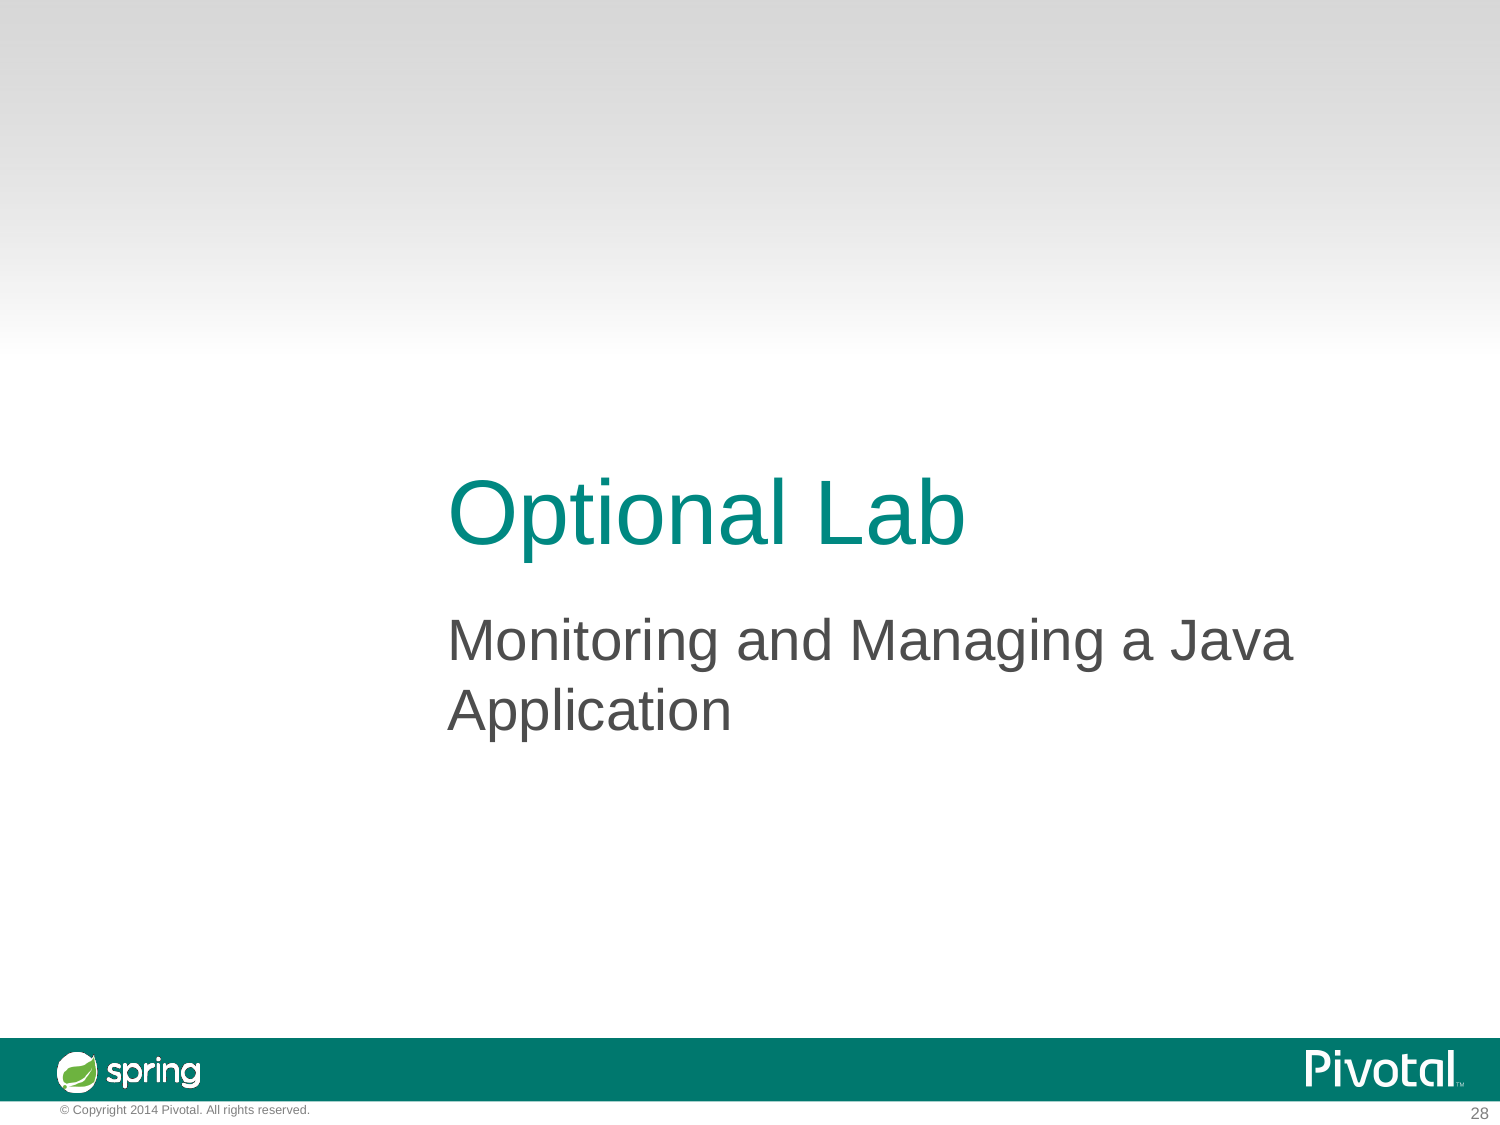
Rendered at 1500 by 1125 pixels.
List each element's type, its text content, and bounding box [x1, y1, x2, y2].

text_box Monitoring and Managing a Java Application [447, 602, 1440, 914]
picture [32, 1041, 210, 1103]
picture [1306, 1050, 1464, 1087]
title Optional Lab [447, 462, 1440, 565]
